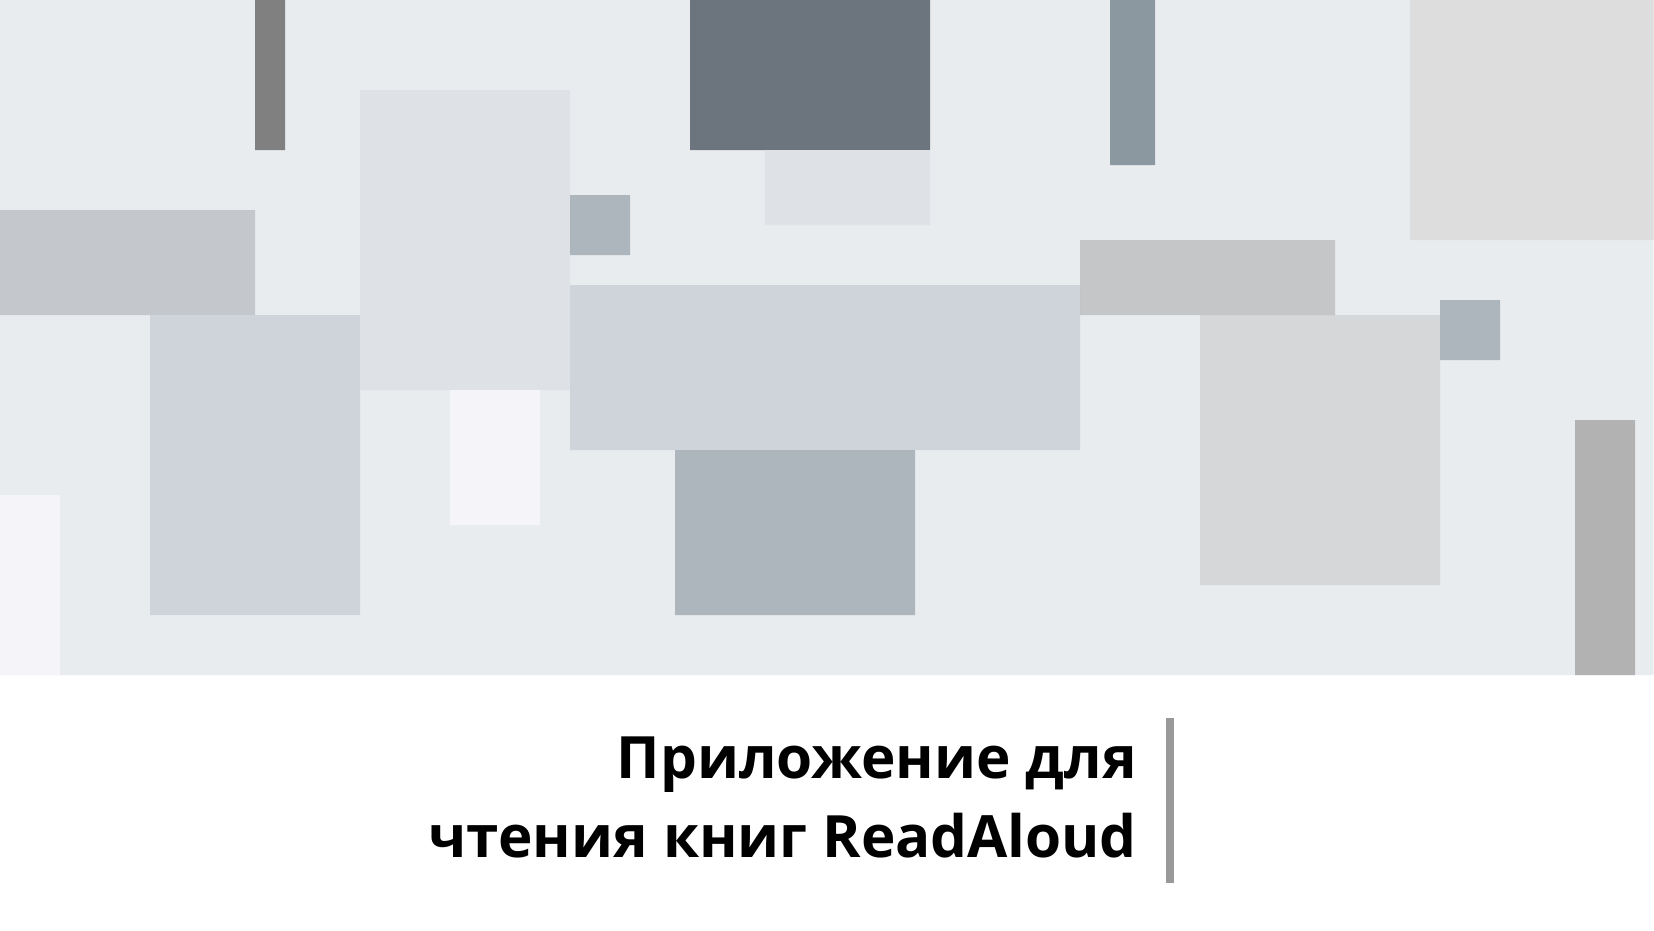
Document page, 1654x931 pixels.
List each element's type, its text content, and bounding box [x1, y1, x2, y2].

text_box Приложение для чтения книг ReadAloud [375, 708, 1152, 931]
